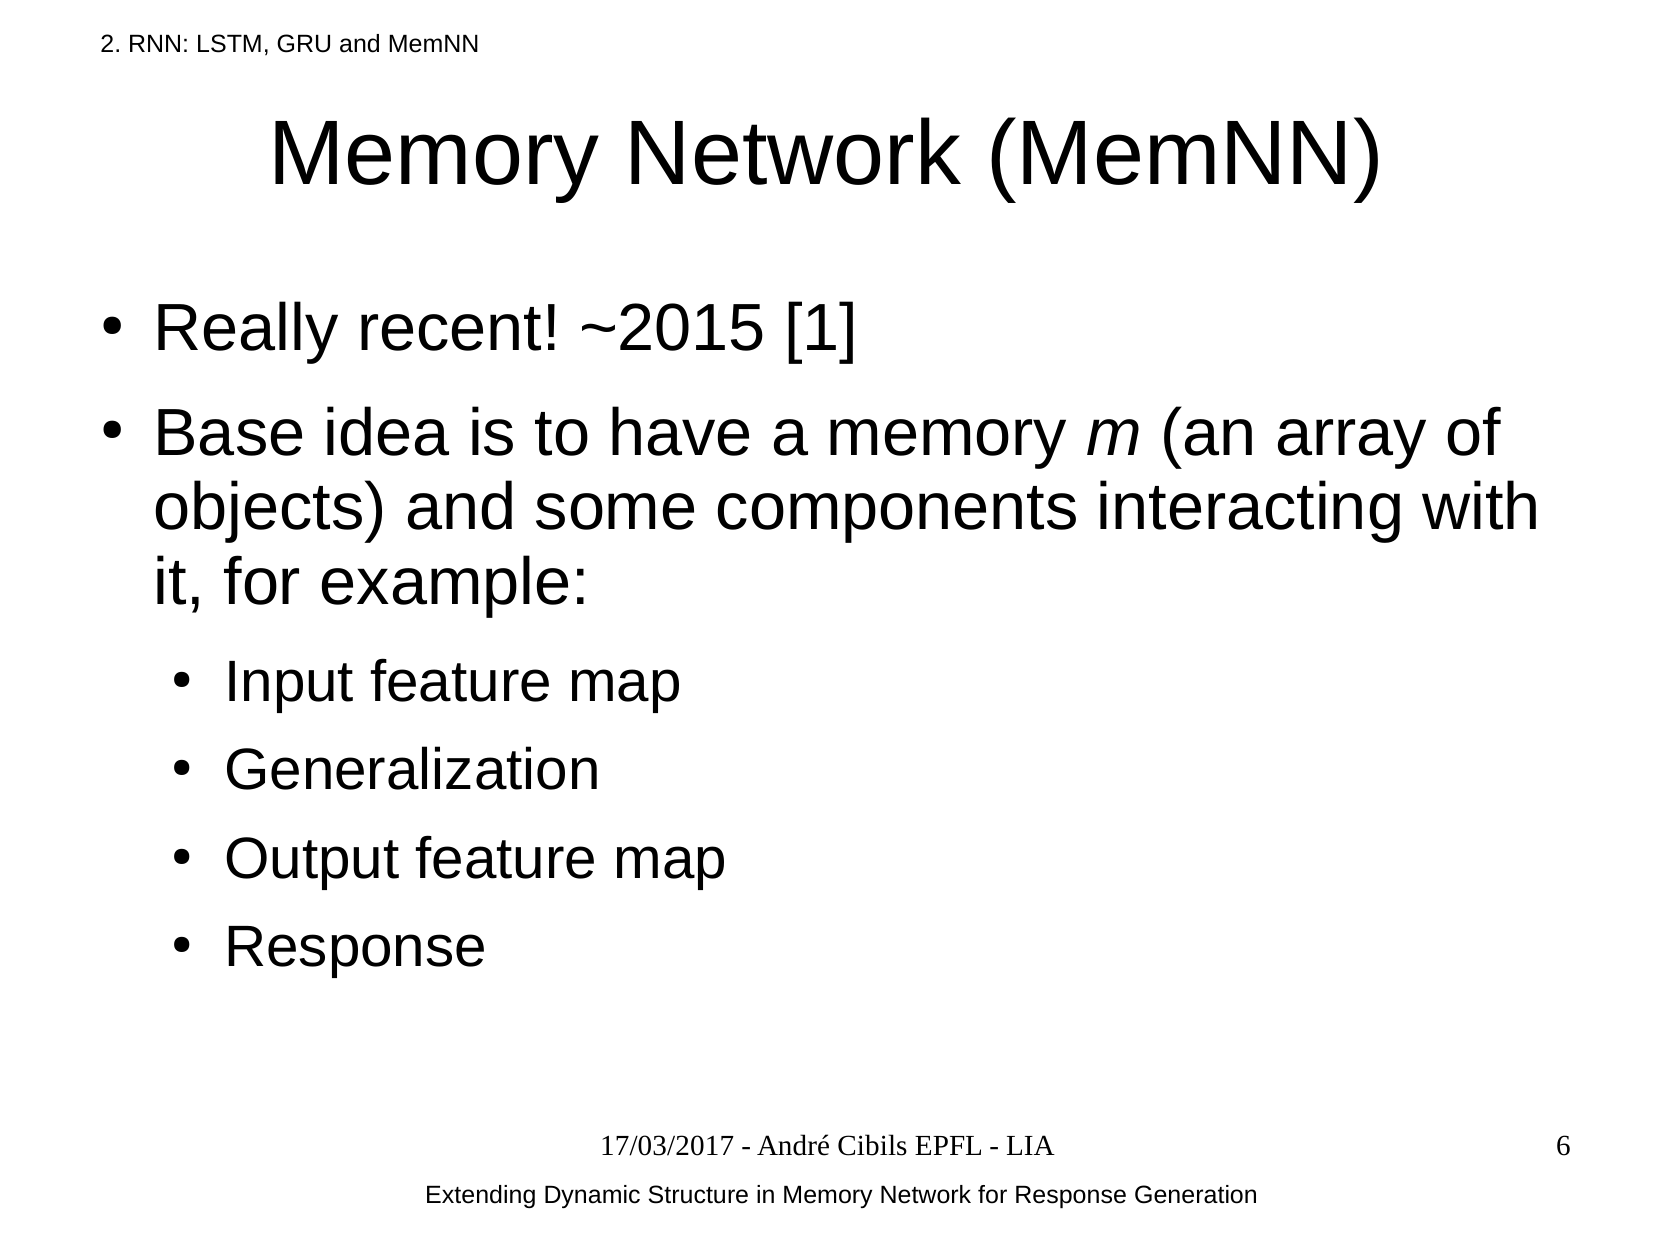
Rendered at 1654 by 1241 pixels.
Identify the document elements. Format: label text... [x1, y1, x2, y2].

list 2. RNN: LSTM, GRU and MemNN [29, 29, 945, 58]
list Really recent! ~2015 [1] Base idea is to have a memory m (an array of objects) and some components interacting with it, for example: Input feature map Generalization Output feature map Response [82, 290, 1571, 1109]
list Extending Dynamic Structure in Memory Network for Response Generation [354, 1181, 1270, 1210]
title Memory Network (MemNN) [82, 49, 1571, 257]
